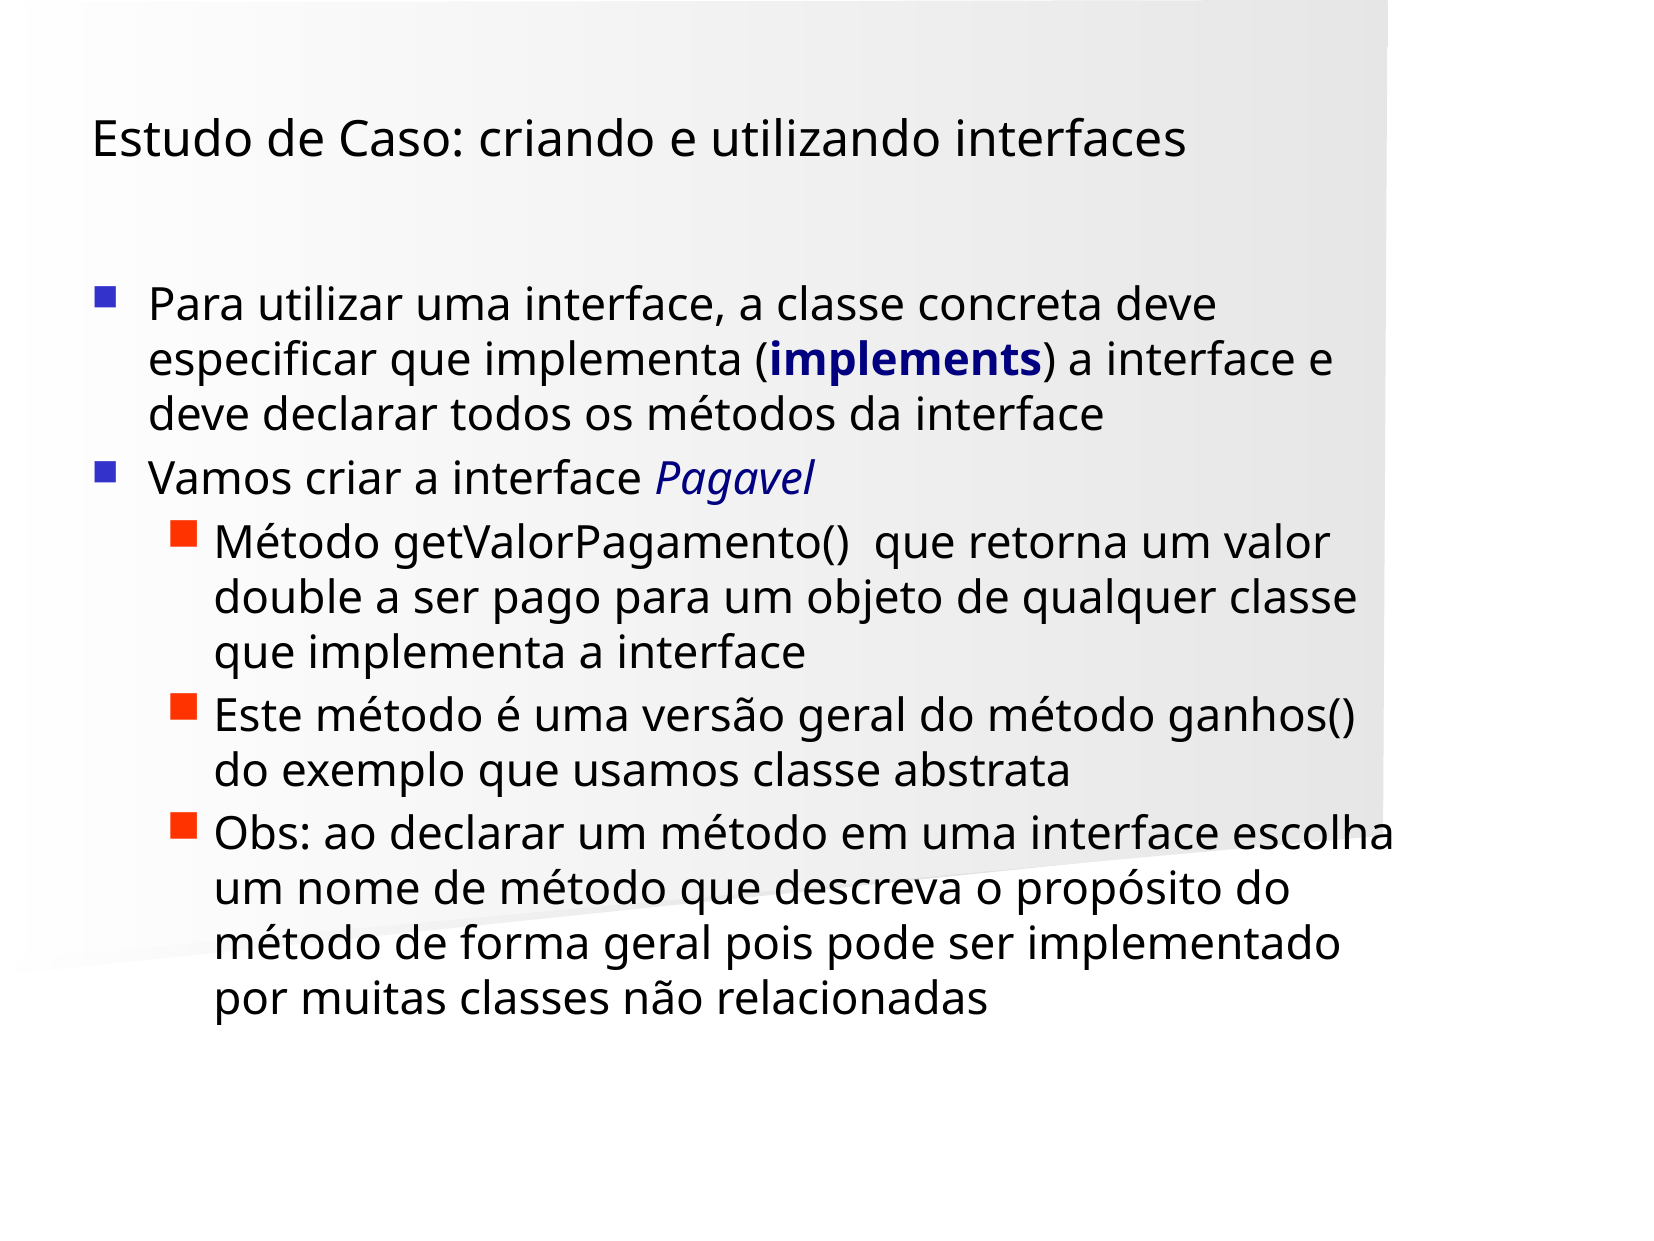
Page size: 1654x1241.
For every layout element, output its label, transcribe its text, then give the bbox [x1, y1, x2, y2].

list Para utilizar uma interface, a classe concreta deve especificar que implementa (implements) a interface e deve declarar todos os métodos da interface Vamos criar a interface Pagavel Método getValorPagamento() que retorna um valor double a ser pago para um objeto de qualquer classe que implementa a interface Este método é uma versão geral do método ganhos() do exemplo que usamos classe abstrata Obs: ao declarar um método em uma interface escolha um nome de método que descreva o propósito do método de forma geral pois pode ser implementado por muitas classes não relacionadas [76, 267, 1427, 1066]
title Estudo de Caso: criando e utilizando interfaces [76, 42, 1427, 231]
